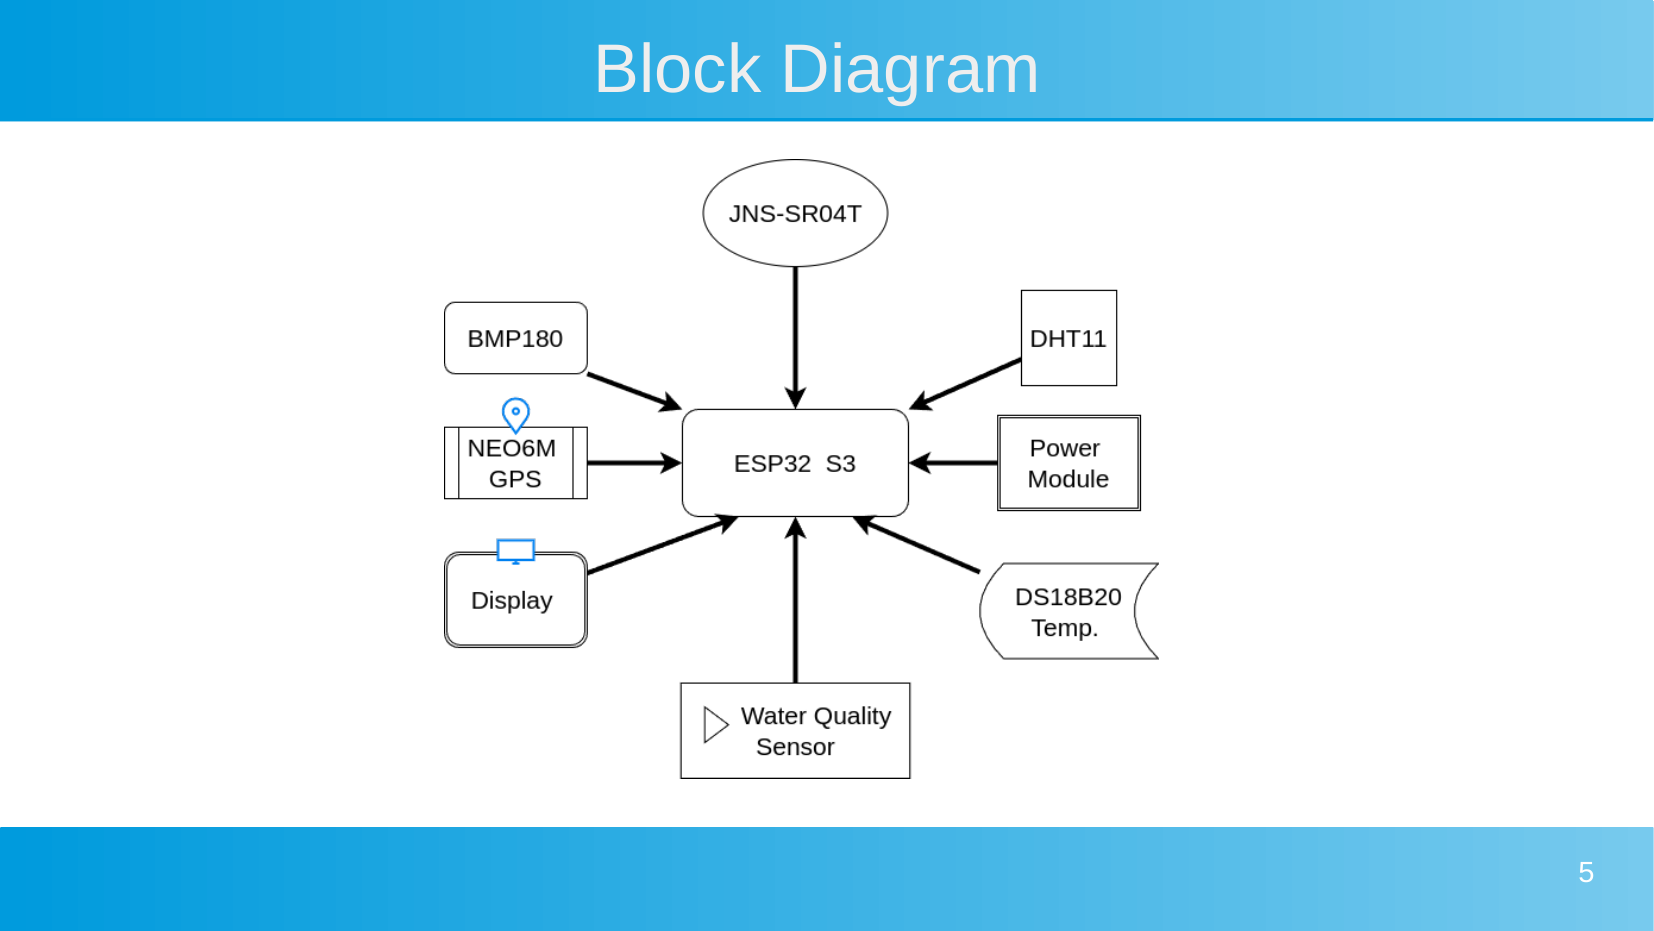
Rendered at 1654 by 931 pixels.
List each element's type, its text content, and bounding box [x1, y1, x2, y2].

picture [444, 159, 1159, 779]
title Block Diagram [59, 29, 1595, 108]
